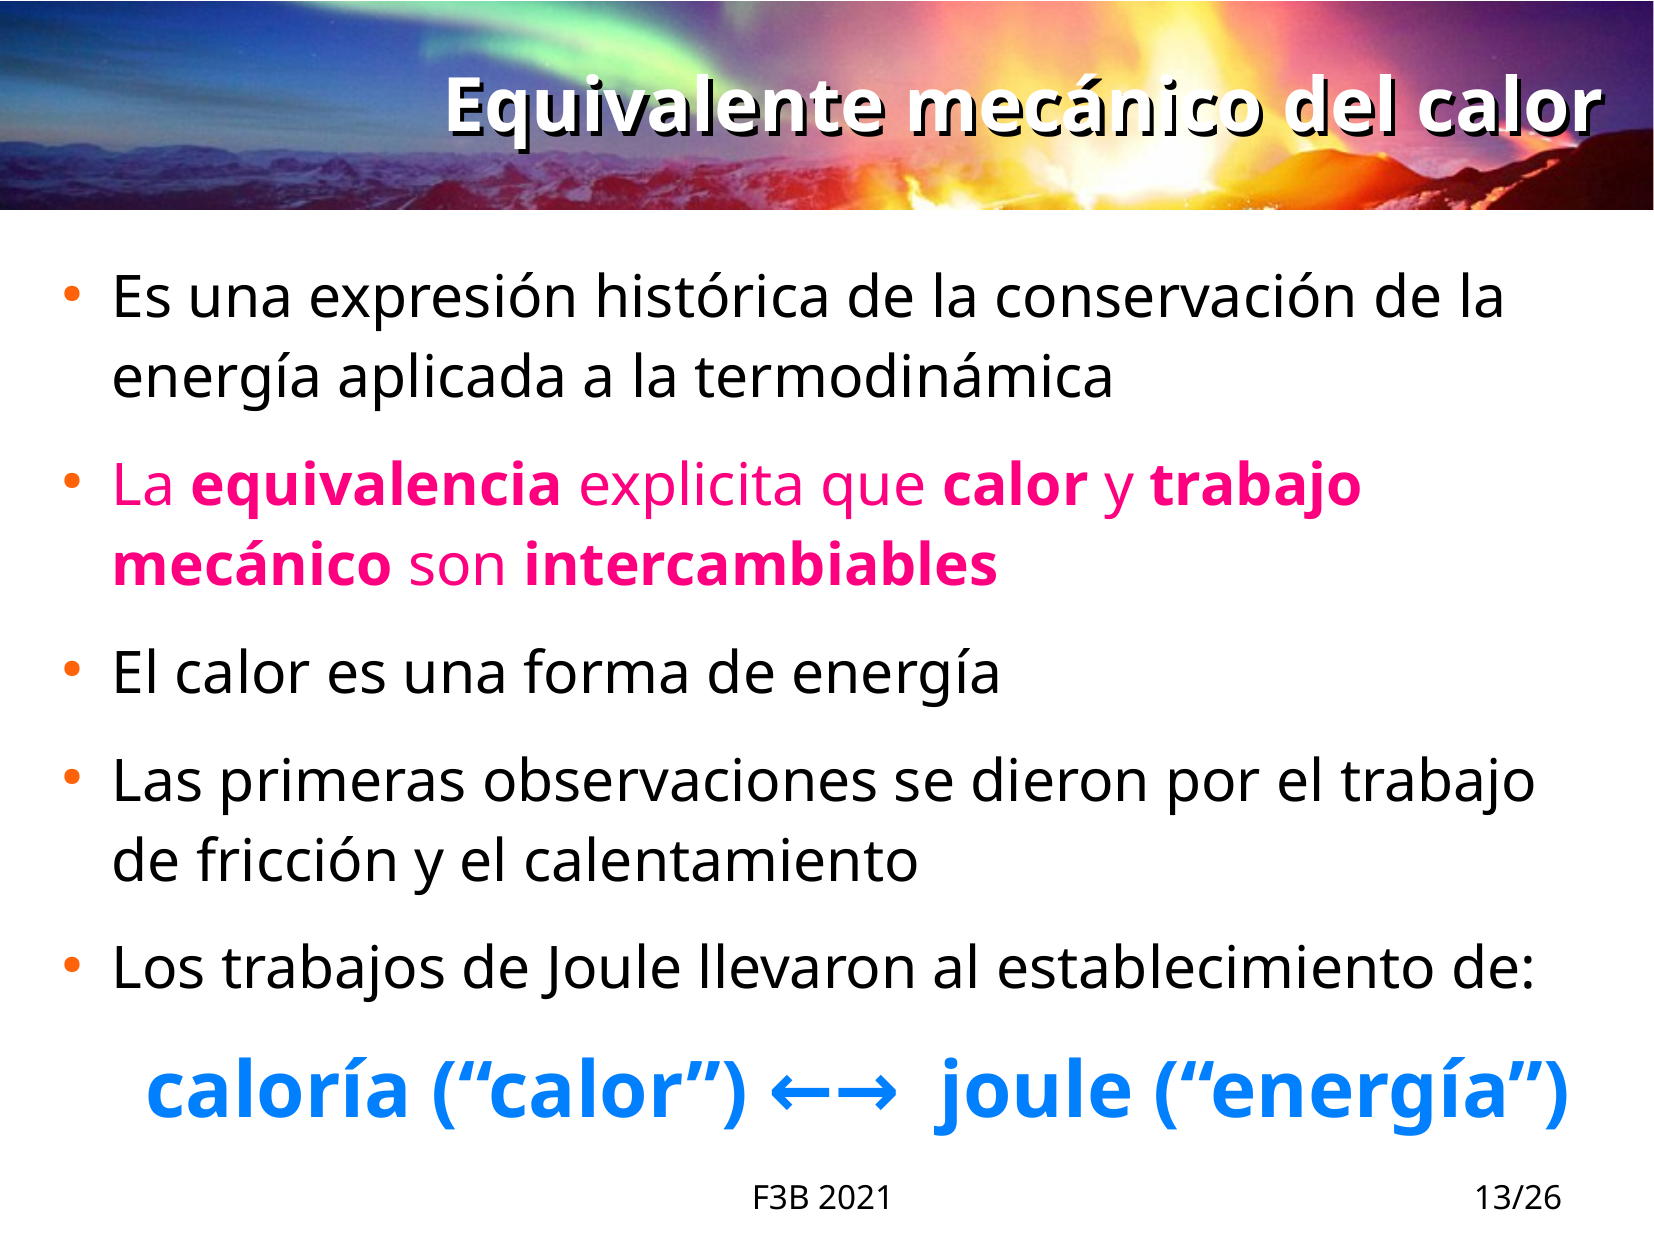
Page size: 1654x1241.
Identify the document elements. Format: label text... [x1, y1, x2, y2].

title Equivalente mecánico del calor [45, 15, 1606, 191]
list Es una expresión histórica de la conservación de la energía aplicada a la termodinámica La equivalencia explicita que calor y trabajo mecánico son intercambiables El calor es una forma de energía Las primeras observaciones se dieron por el trabajo de fricción y el calentamiento Los trabajos de Joule llevaron al establecimiento de: caloría (“calor”) ←→ joule (“energía”) [45, 255, 1606, 1156]
picture [0, 1, 1654, 210]
